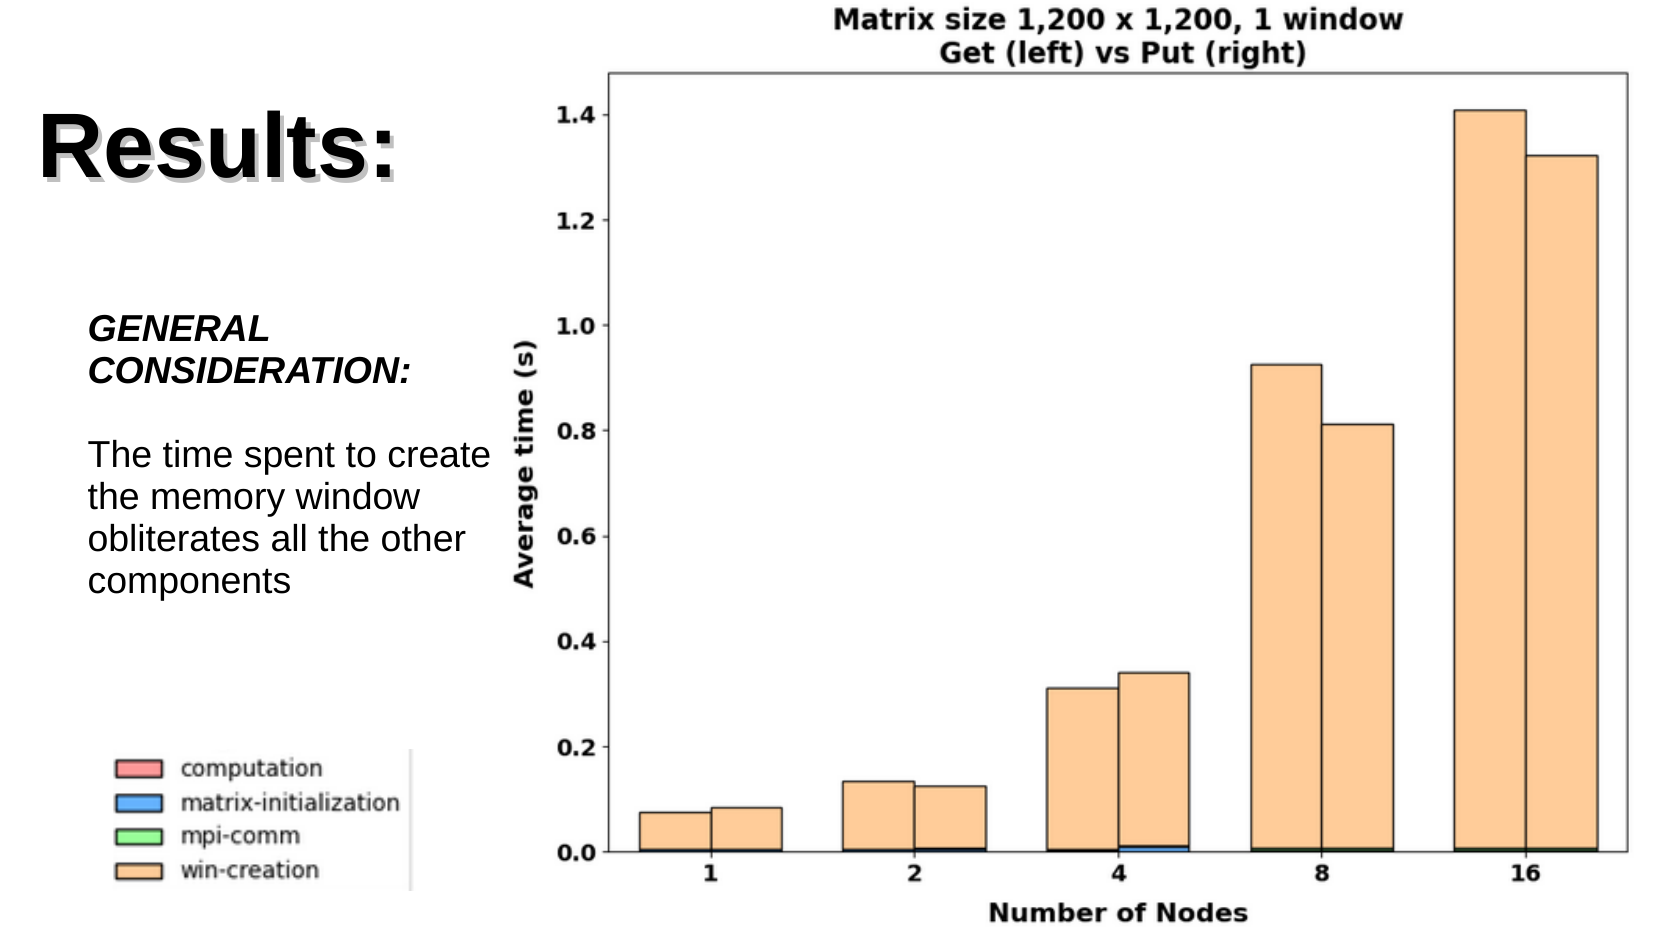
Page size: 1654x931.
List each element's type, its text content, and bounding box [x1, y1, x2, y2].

picture [112, 749, 416, 891]
title Results: [37, 67, 508, 226]
text_box GENERAL CONSIDERATION: The time spent to create the memory window obliterates all the other components [37, 300, 526, 609]
picture [508, 0, 1654, 931]
